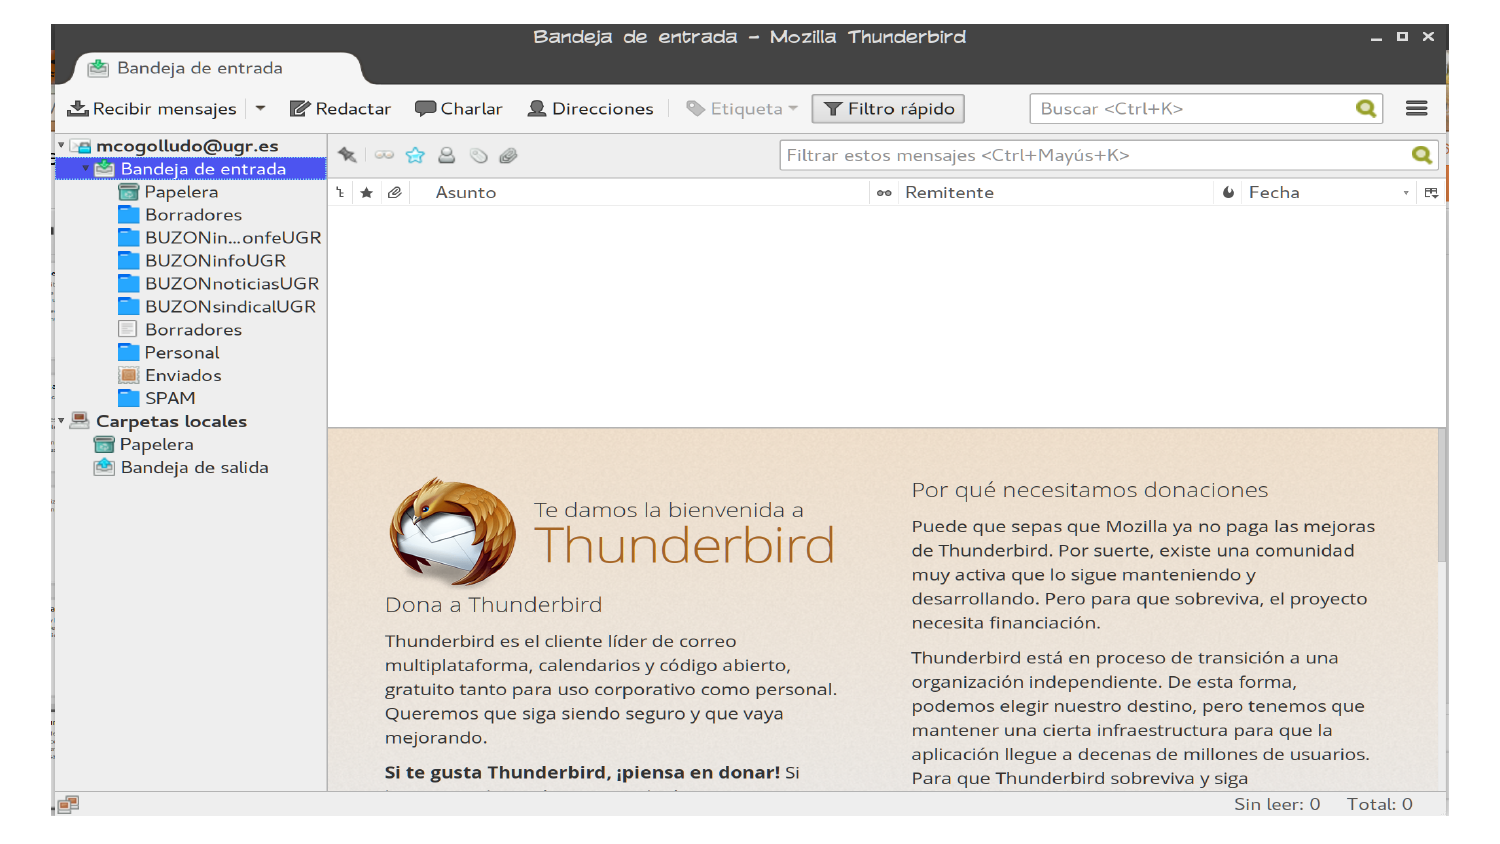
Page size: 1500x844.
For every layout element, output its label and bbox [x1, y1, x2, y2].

picture [51, 24, 1449, 816]
